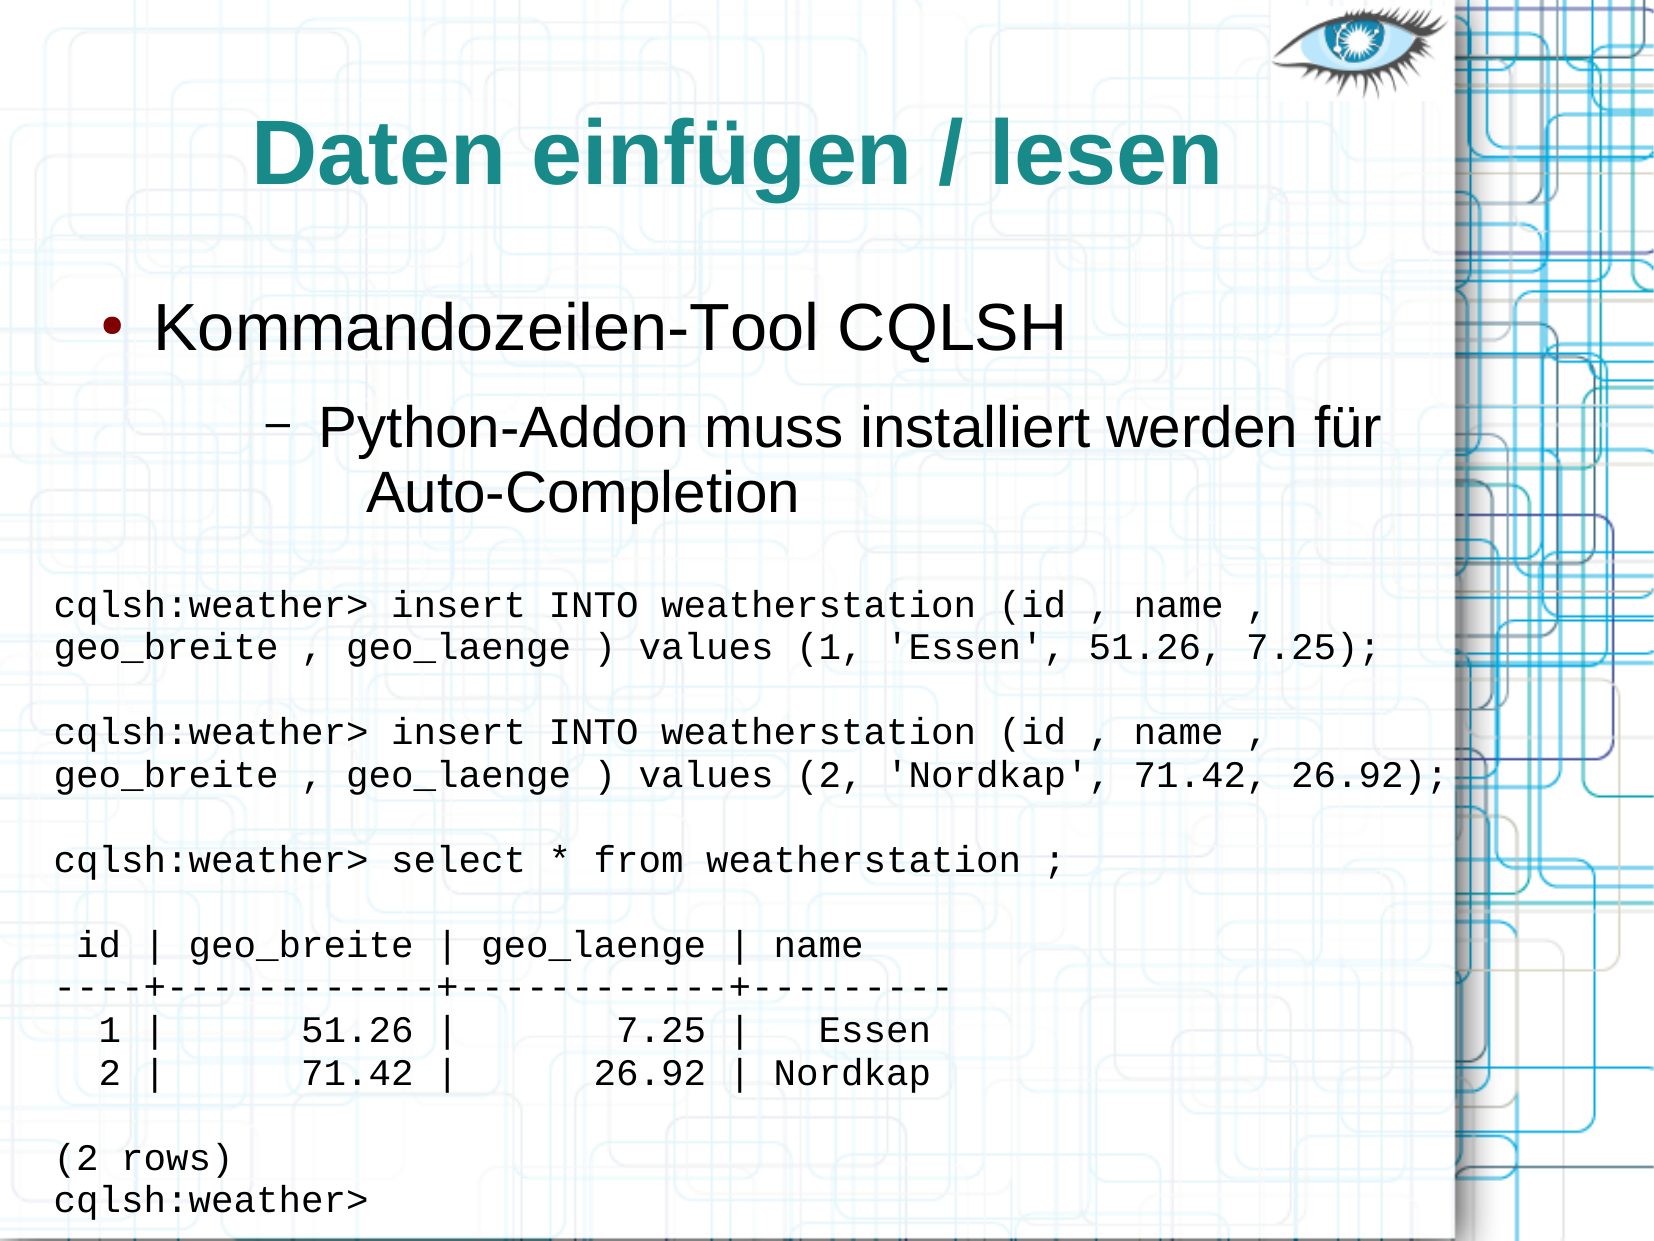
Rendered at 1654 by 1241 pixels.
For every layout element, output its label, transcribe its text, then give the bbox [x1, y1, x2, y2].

title Daten einfügen / lesen [59, 49, 1418, 257]
text_box cqlsh:weather> insert INTO weatherstation (id , name , geo_breite , geo_laenge ) values (1, 'Essen', 51.26, 7.25); cqlsh:weather> insert INTO weatherstation (id , name , geo_breite , geo_laenge ) values (2, 'Nordkap', 71.42, 26.92); cqlsh:weather> select * from weatherstation ; id | geo_breite | geo_laenge | name ----+------------+------------+--------- 1 | 51.26 | 7.25 | Essen 2 | 71.42 | 26.92 | Nordkap (2 rows) cqlsh:weather> [39, 578, 1583, 1191]
list Kommandozeilen-Tool CQLSH Python-Addon muss installiert werden für Auto-Completion [82, 290, 1418, 578]
picture [0, 0, 1654, 1241]
